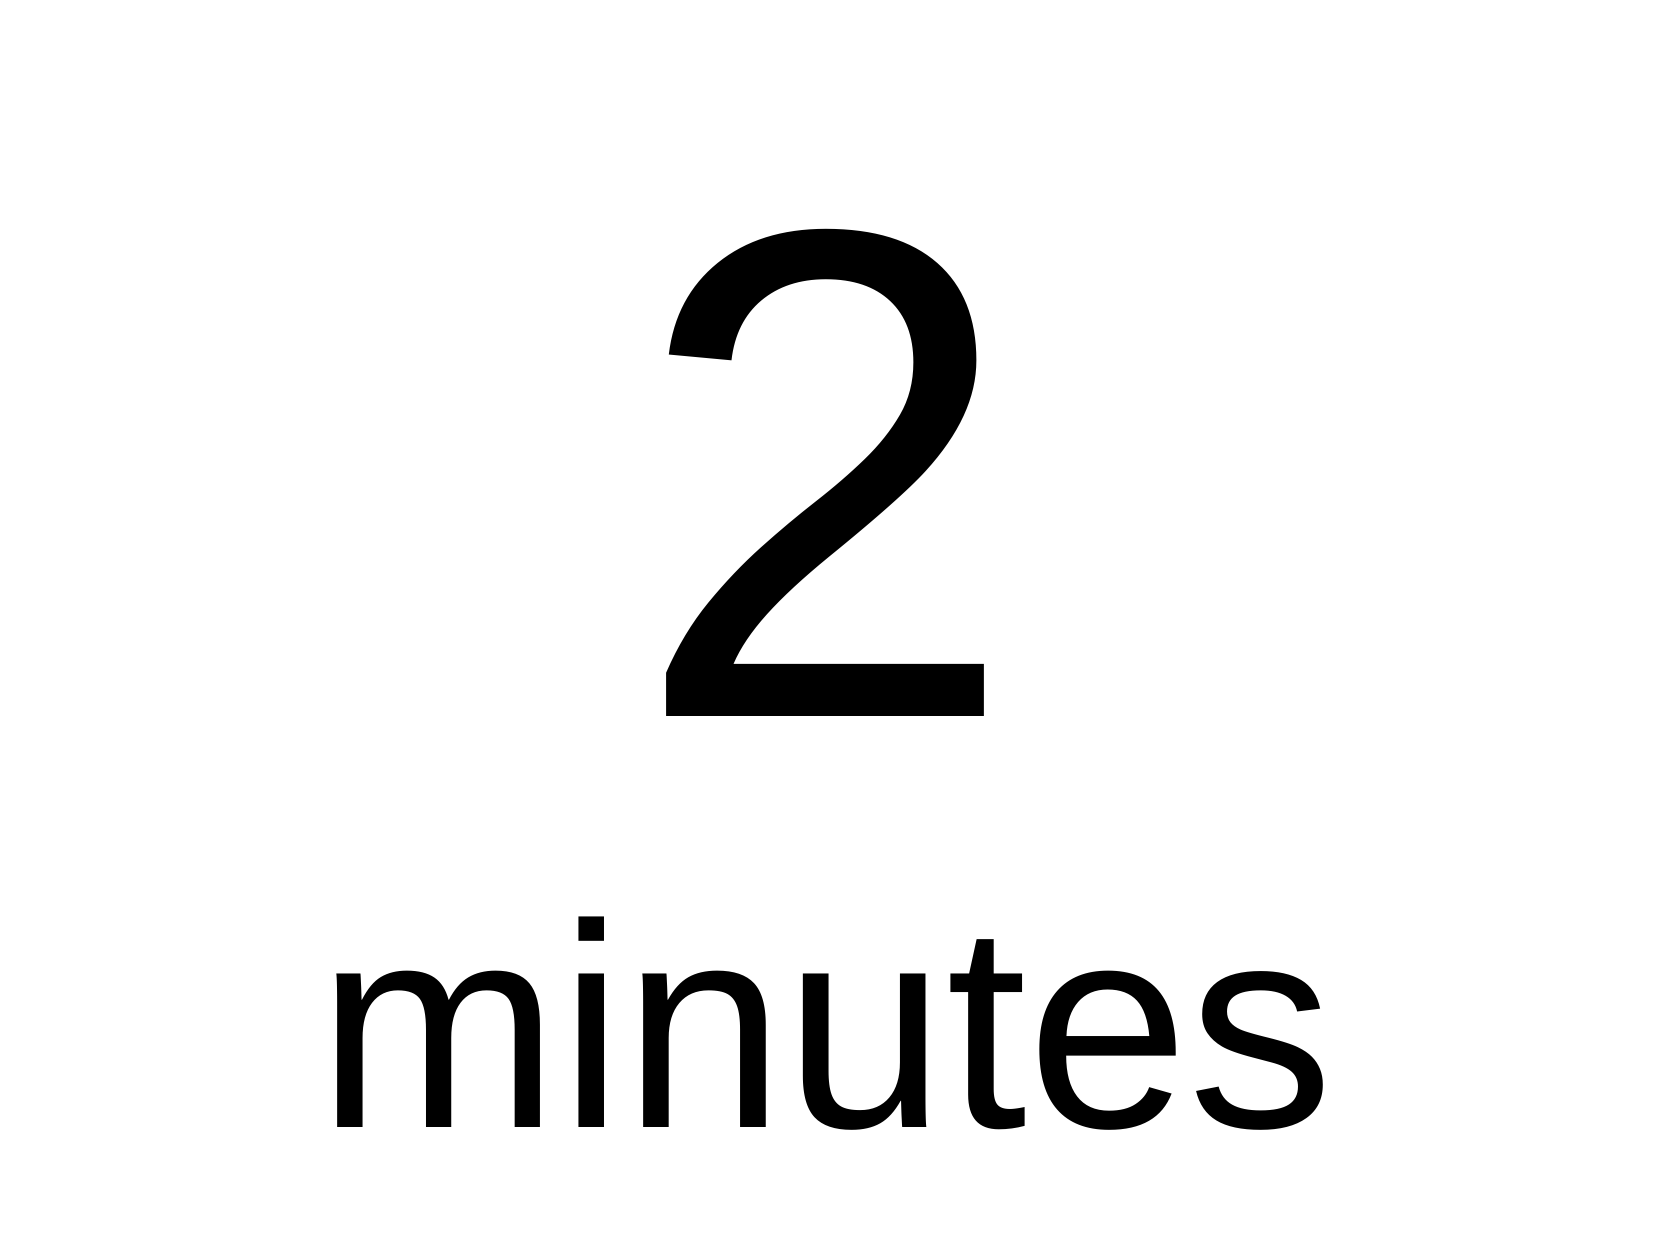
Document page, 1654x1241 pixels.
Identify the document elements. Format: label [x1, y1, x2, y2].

picture [171, 59, 1480, 1216]
